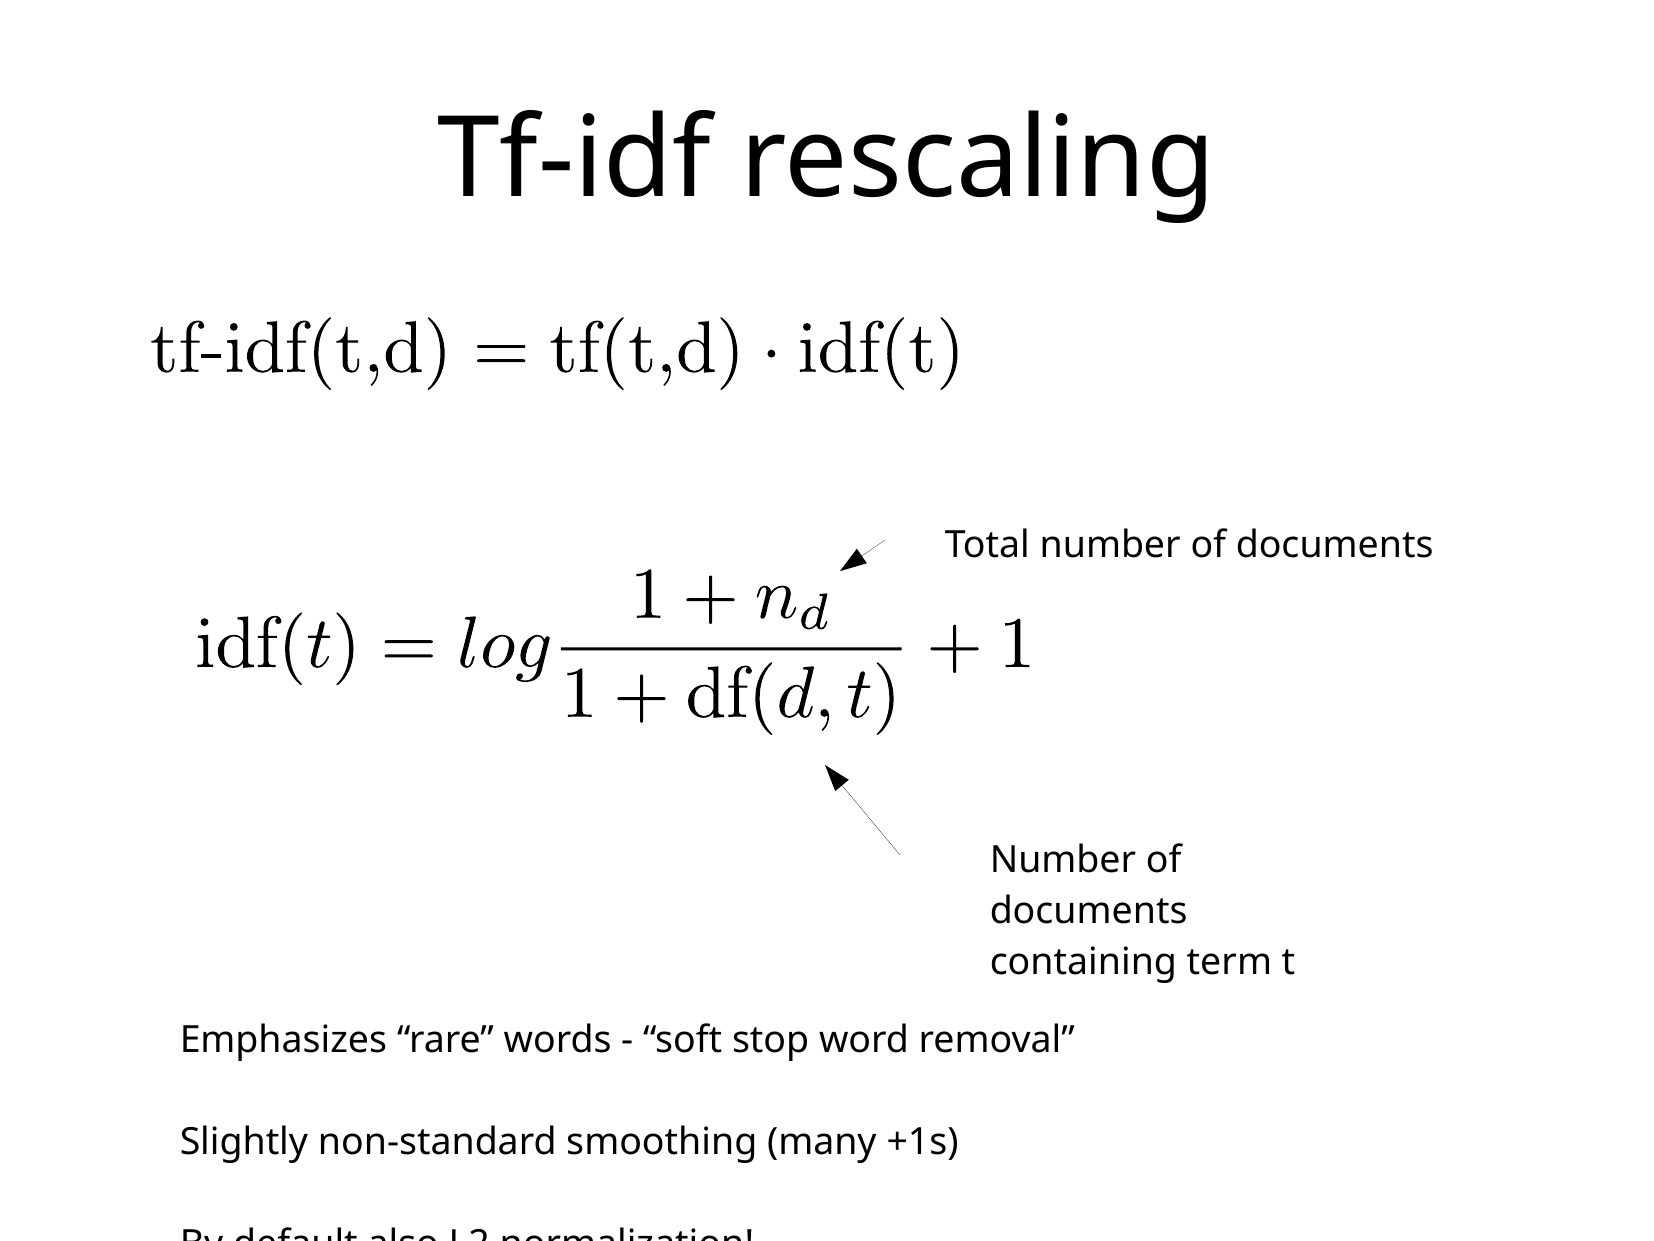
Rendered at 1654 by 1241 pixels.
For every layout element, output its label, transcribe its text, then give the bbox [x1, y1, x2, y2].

text_box [195, 569, 1036, 736]
text_box Total number of documents [930, 510, 1471, 563]
text_box Number of documents containing term t [975, 825, 1381, 916]
text_box Emphasizes “rare” words - “soft stop word removal” Slightly non-standard smoothing (many +1s) By default also L2 normalization! [165, 1005, 1171, 1209]
title Tf-idf rescaling [82, 49, 1571, 257]
text_box [150, 317, 965, 391]
